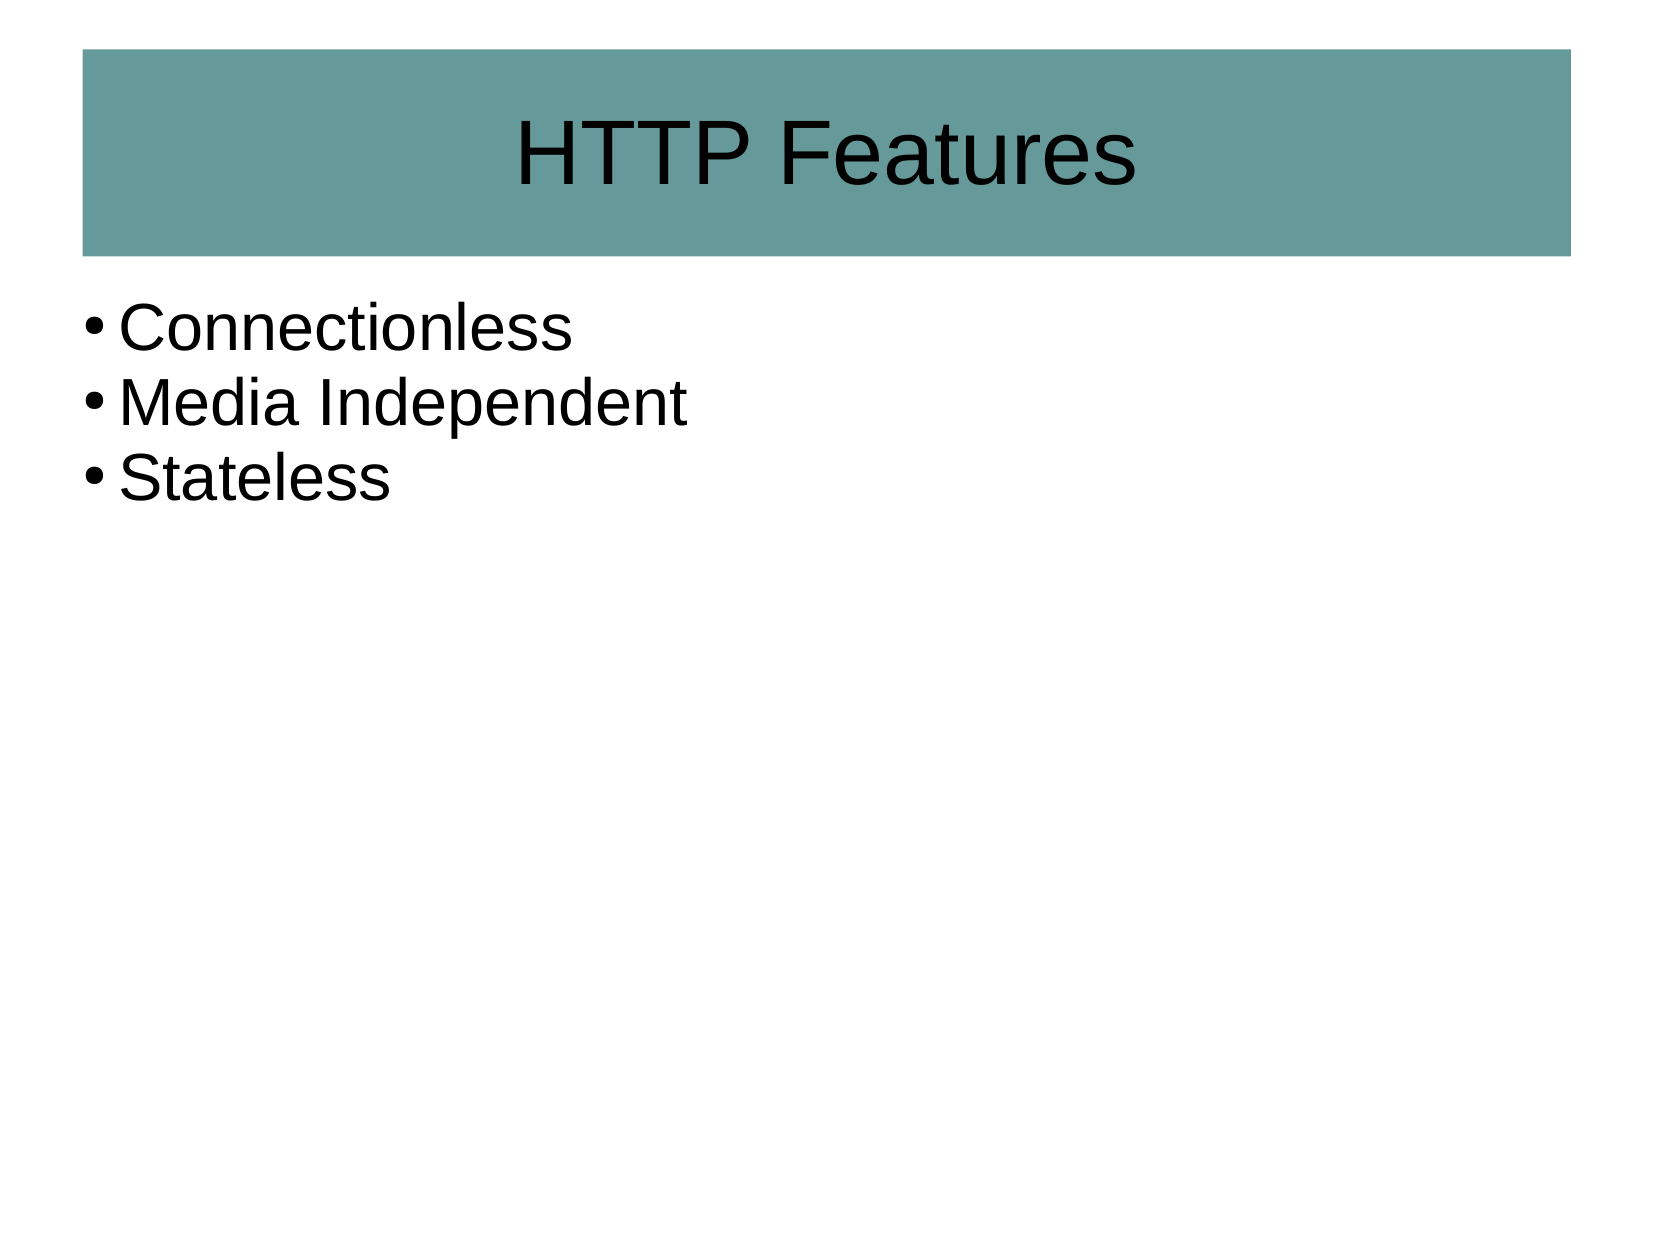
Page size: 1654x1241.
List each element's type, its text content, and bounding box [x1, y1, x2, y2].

title HTTP Features [82, 49, 1571, 257]
subtitle Connectionless Media Independent Stateless [82, 290, 1571, 1010]
